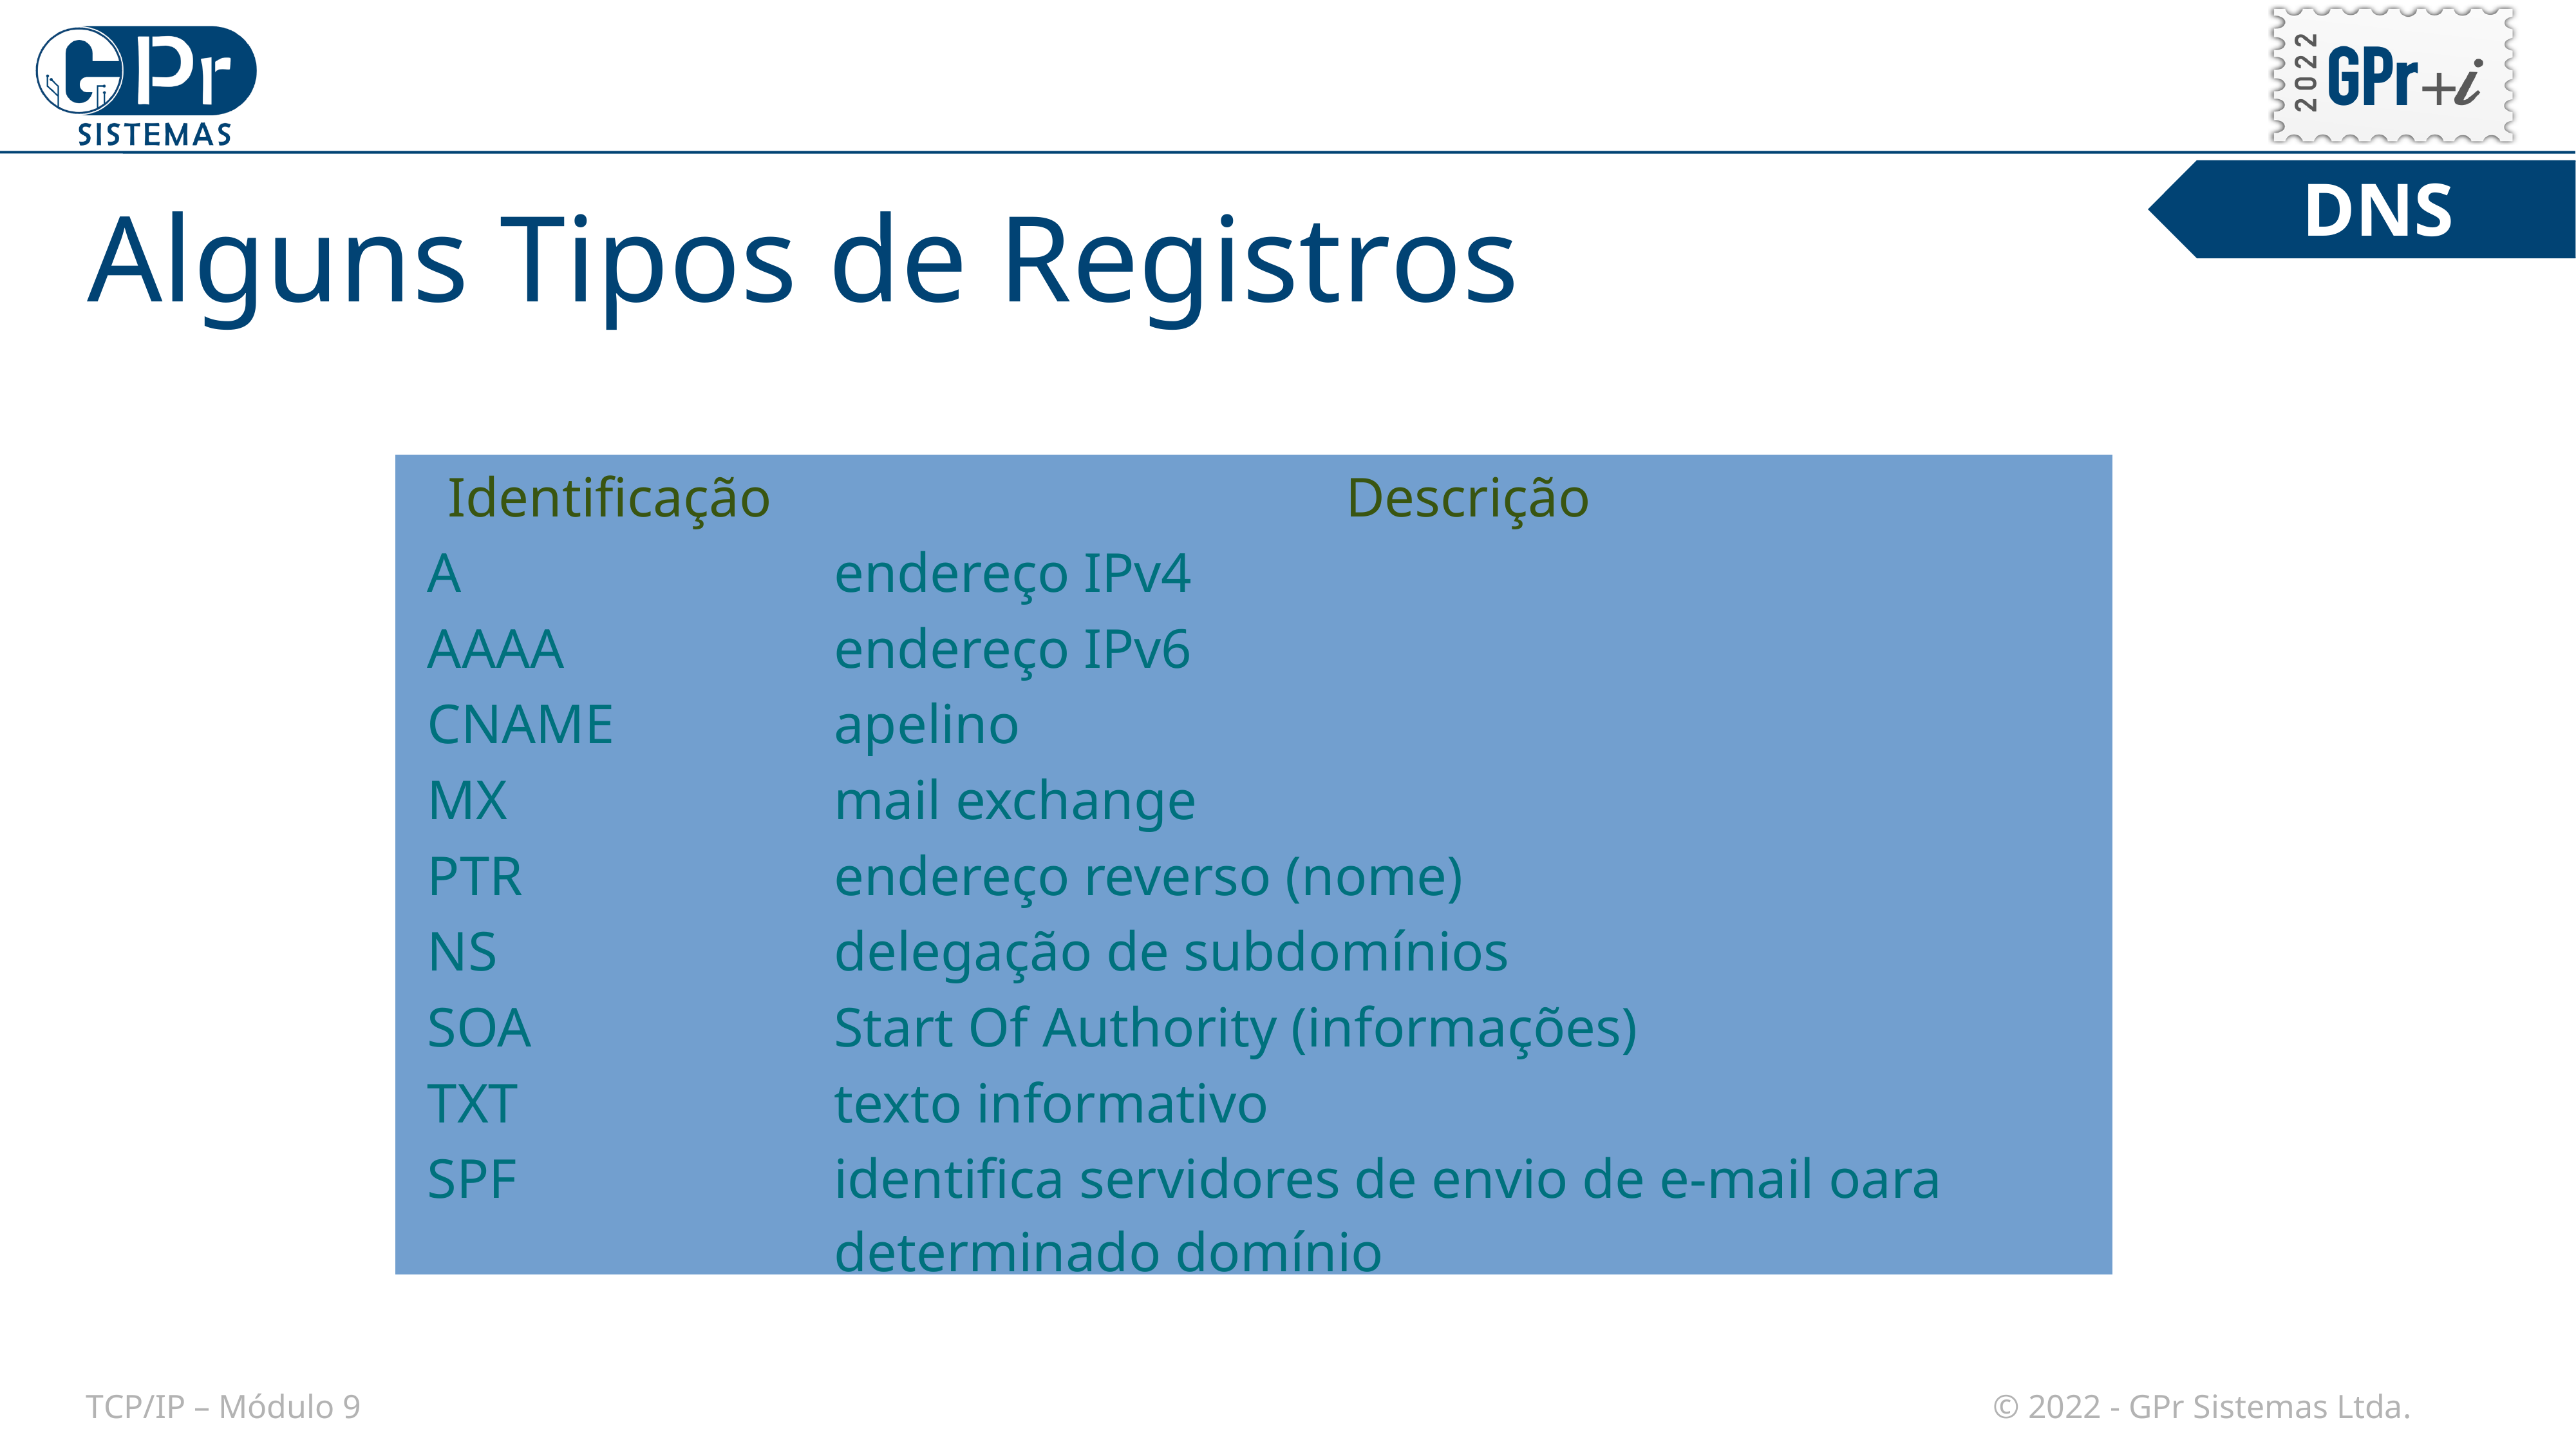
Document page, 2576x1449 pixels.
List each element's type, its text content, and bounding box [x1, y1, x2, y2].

list Alguns Tipos de Registros [81, 169, 2496, 343]
table_header Identificação [395, 455, 802, 530]
table_cell identifica servidores de envio de e-mail oara determinado domínio [802, 1136, 2112, 1274]
table_cell NS [395, 909, 802, 985]
table_cell AAAA [395, 606, 802, 682]
table_cell texto informativo [802, 1061, 2112, 1136]
table_cell endereço IPv6 [802, 606, 2112, 682]
table_cell delegação de subdomínios [802, 909, 2112, 985]
table_cell PTR [395, 833, 802, 909]
table_cell SOA [395, 985, 802, 1061]
table_cell CNAME [395, 682, 802, 757]
table_cell Start Of Authority (informações) [802, 985, 2112, 1061]
text_box [2189, 160, 2219, 169]
text_box [2496, 160, 2576, 258]
table_cell SPF [395, 1136, 802, 1274]
table_cell MX [395, 757, 802, 833]
table_cell endereço IPv4 [802, 530, 2112, 606]
table_cell apelino [802, 682, 2112, 757]
table_cell A [395, 530, 802, 606]
table_cell TXT [395, 1061, 802, 1136]
picture [34, 26, 257, 147]
table_cell mail exchange [802, 757, 2112, 833]
table_header Descrição [802, 455, 2112, 530]
picture [2268, 4, 2519, 145]
table_cell endereço reverso (nome) [802, 833, 2112, 909]
text_box DNS [2219, 157, 2537, 256]
